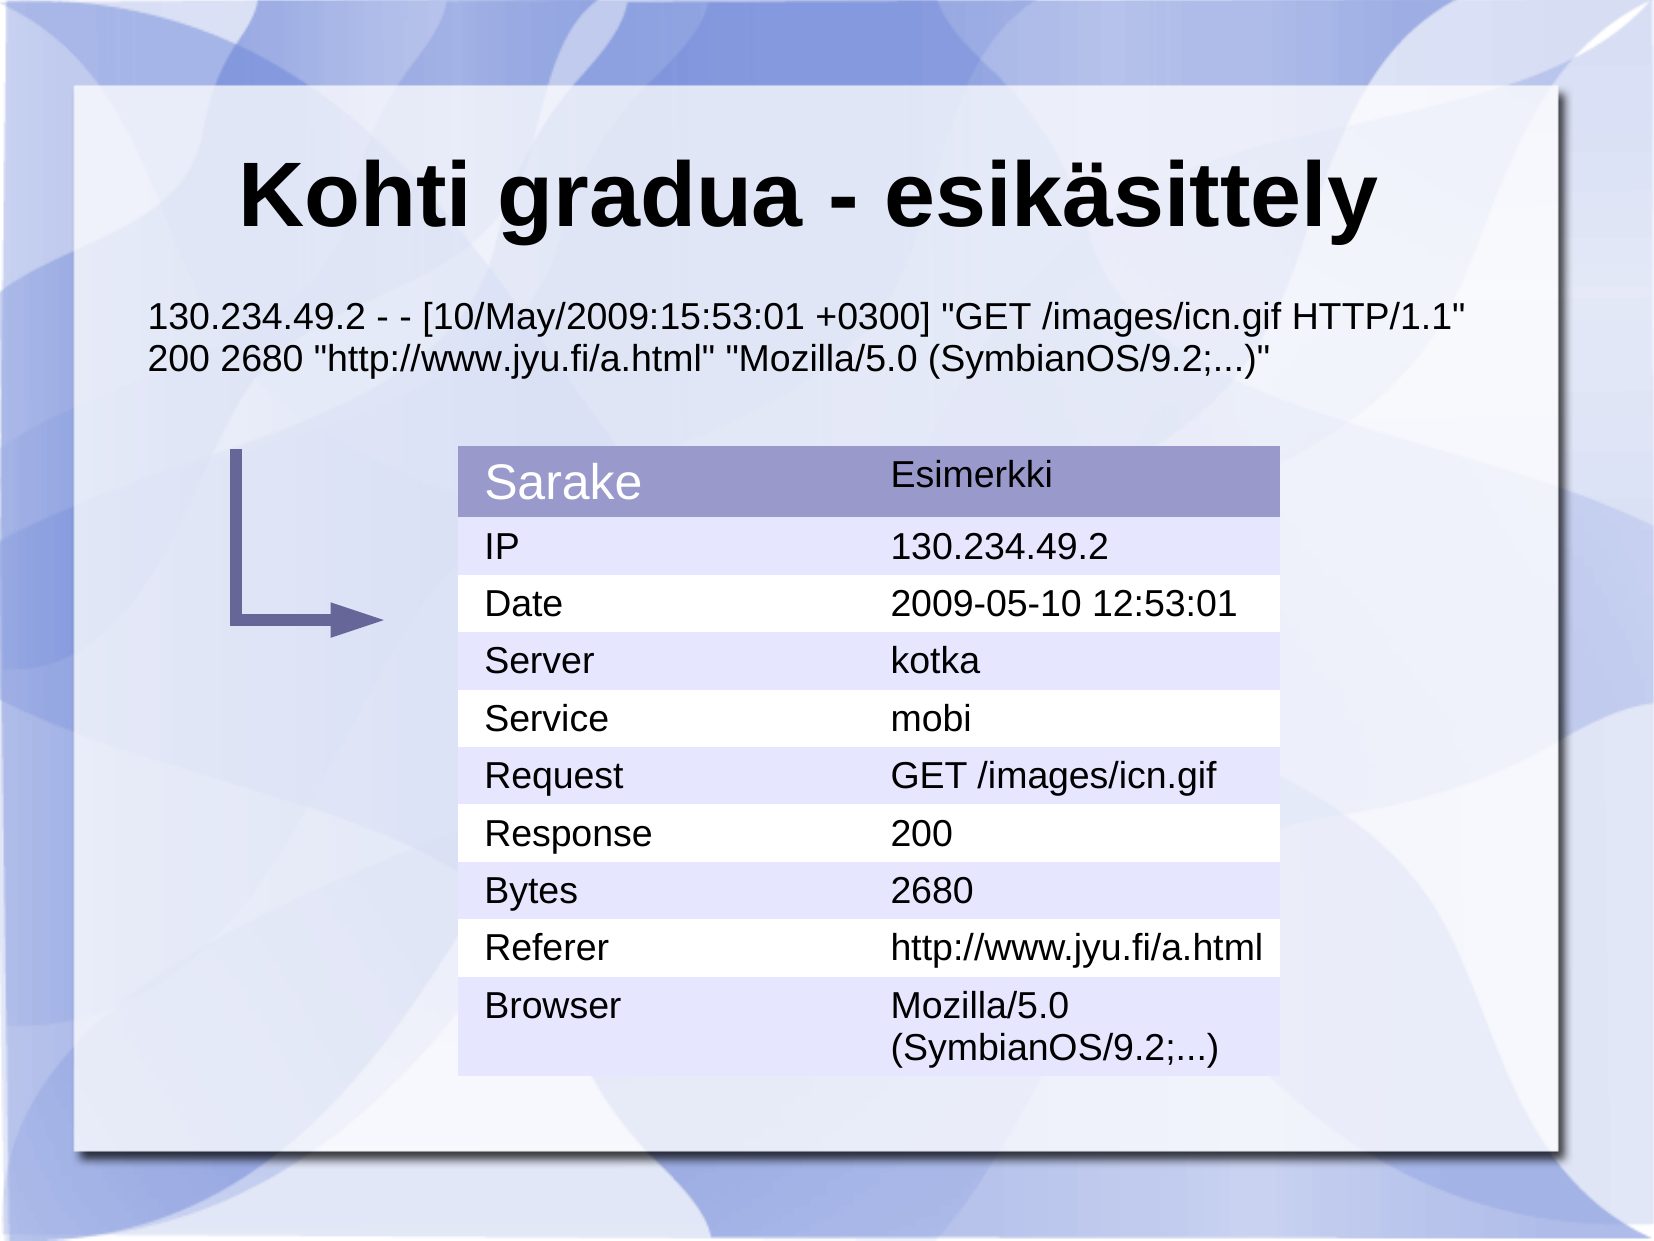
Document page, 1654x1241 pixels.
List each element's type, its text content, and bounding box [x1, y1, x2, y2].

table_cell 2009-05-10 12:53:01 [864, 575, 1280, 632]
picture [0, 0, 1654, 1241]
table_cell Referer [458, 919, 864, 977]
table_cell 130.234.49.2 [864, 517, 1280, 575]
table_cell Date [458, 575, 864, 632]
table_cell Response [458, 804, 864, 862]
table_cell Browser [458, 977, 864, 1076]
table_header Esimerkki [864, 446, 1280, 517]
table_cell kotka [864, 632, 1280, 690]
text_box 130.234.49.2 - - [10/May/2009:15:53:01 +0300] "GET /images/icn.gif HTTP/1.1" 200 2680 "http://www.jyu.fi/a.html" "Mozilla/5.0 (SymbianOS/9.2;...)" [147, 295, 1506, 380]
table_cell http://www.jyu.fi/a.html [864, 919, 1280, 977]
table_cell Bytes [458, 862, 864, 919]
table_cell IP [458, 517, 864, 575]
table_header Sarake [458, 446, 864, 517]
table_cell 200 [864, 804, 1280, 862]
table_cell mobi [864, 690, 1280, 747]
table_cell Service [458, 690, 864, 747]
table_cell Server [458, 632, 864, 690]
table_cell 2680 [864, 862, 1280, 919]
title Kohti gradua - esikäsittely [82, 90, 1536, 298]
table_cell Request [458, 747, 864, 804]
table_cell GET /images/icn.gif [864, 747, 1280, 804]
table_cell Mozilla/5.0 (SymbianOS/9.2;...) [864, 977, 1280, 1076]
